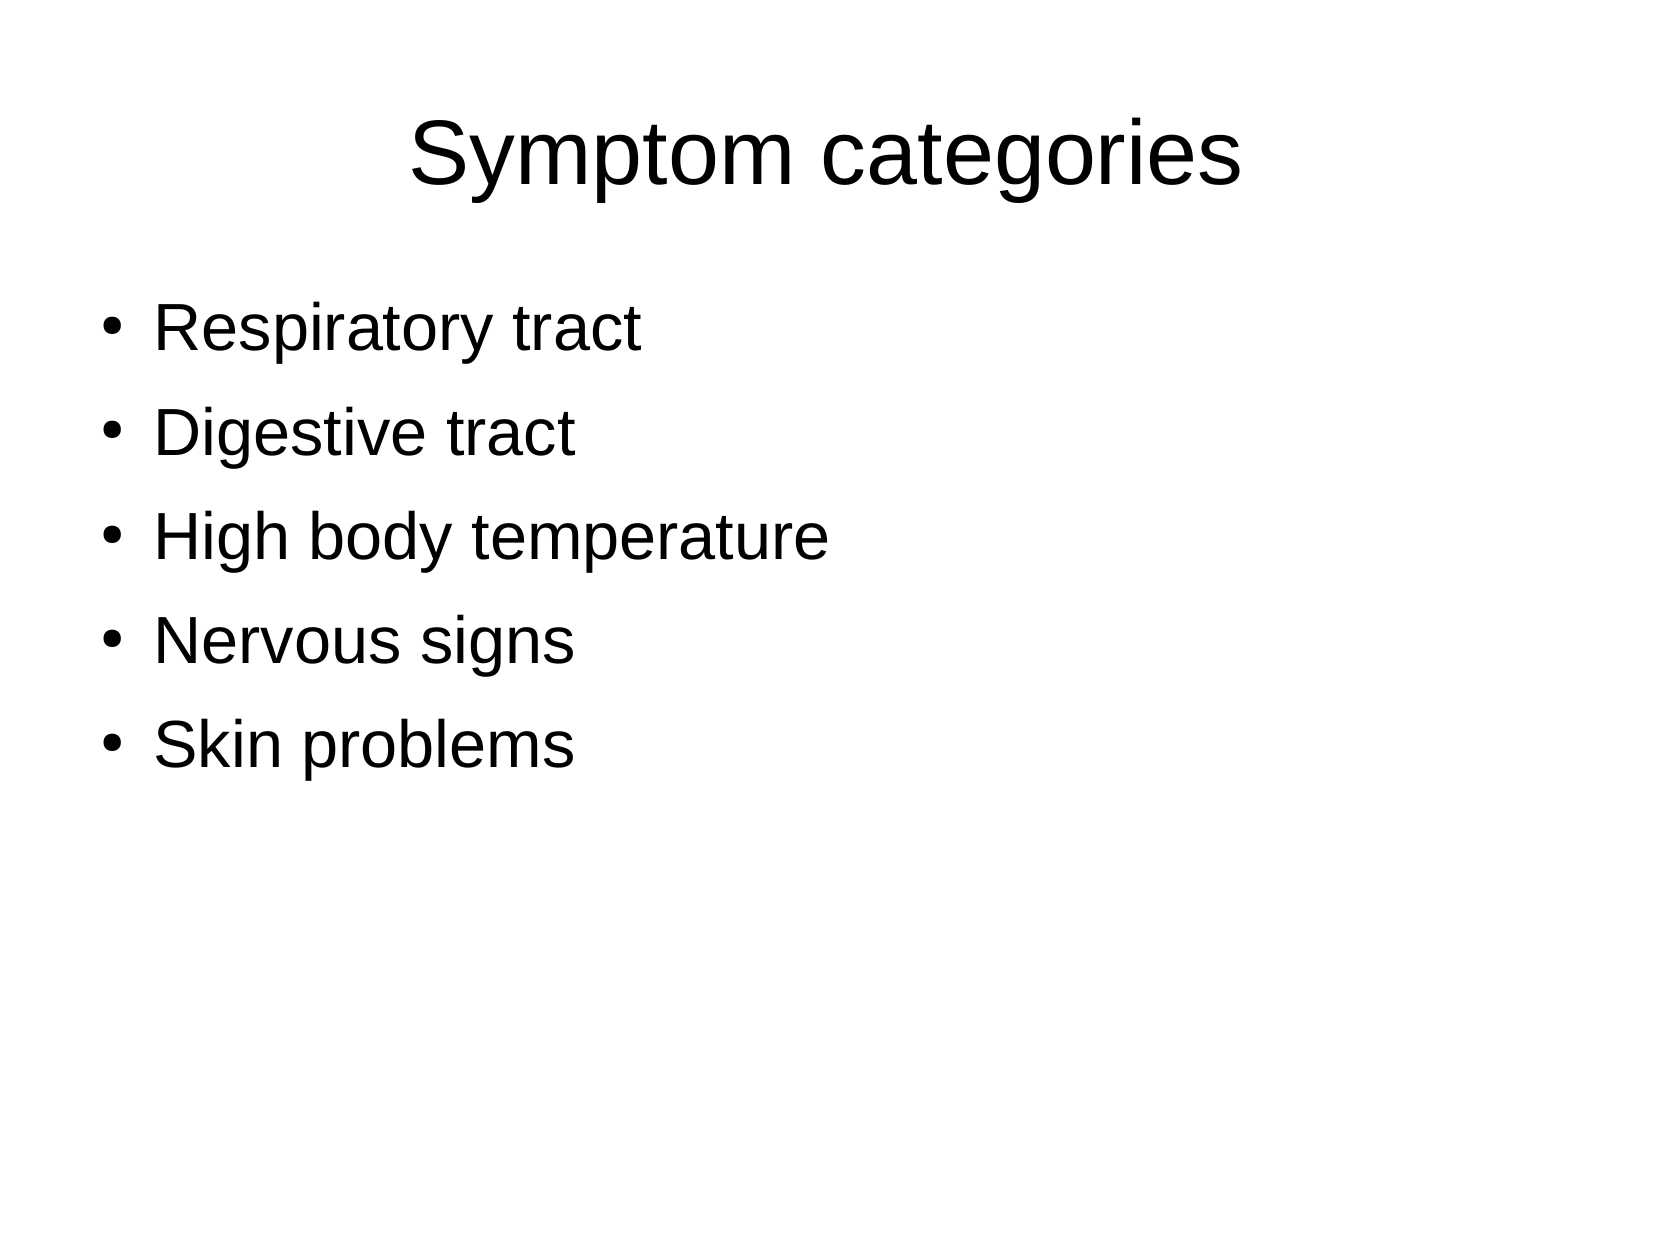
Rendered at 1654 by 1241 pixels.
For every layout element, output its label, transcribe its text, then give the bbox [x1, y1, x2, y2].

list Respiratory tract Digestive tract High body temperature Nervous signs Skin problems [82, 290, 1538, 1010]
title Symptom categories [82, 49, 1571, 257]
